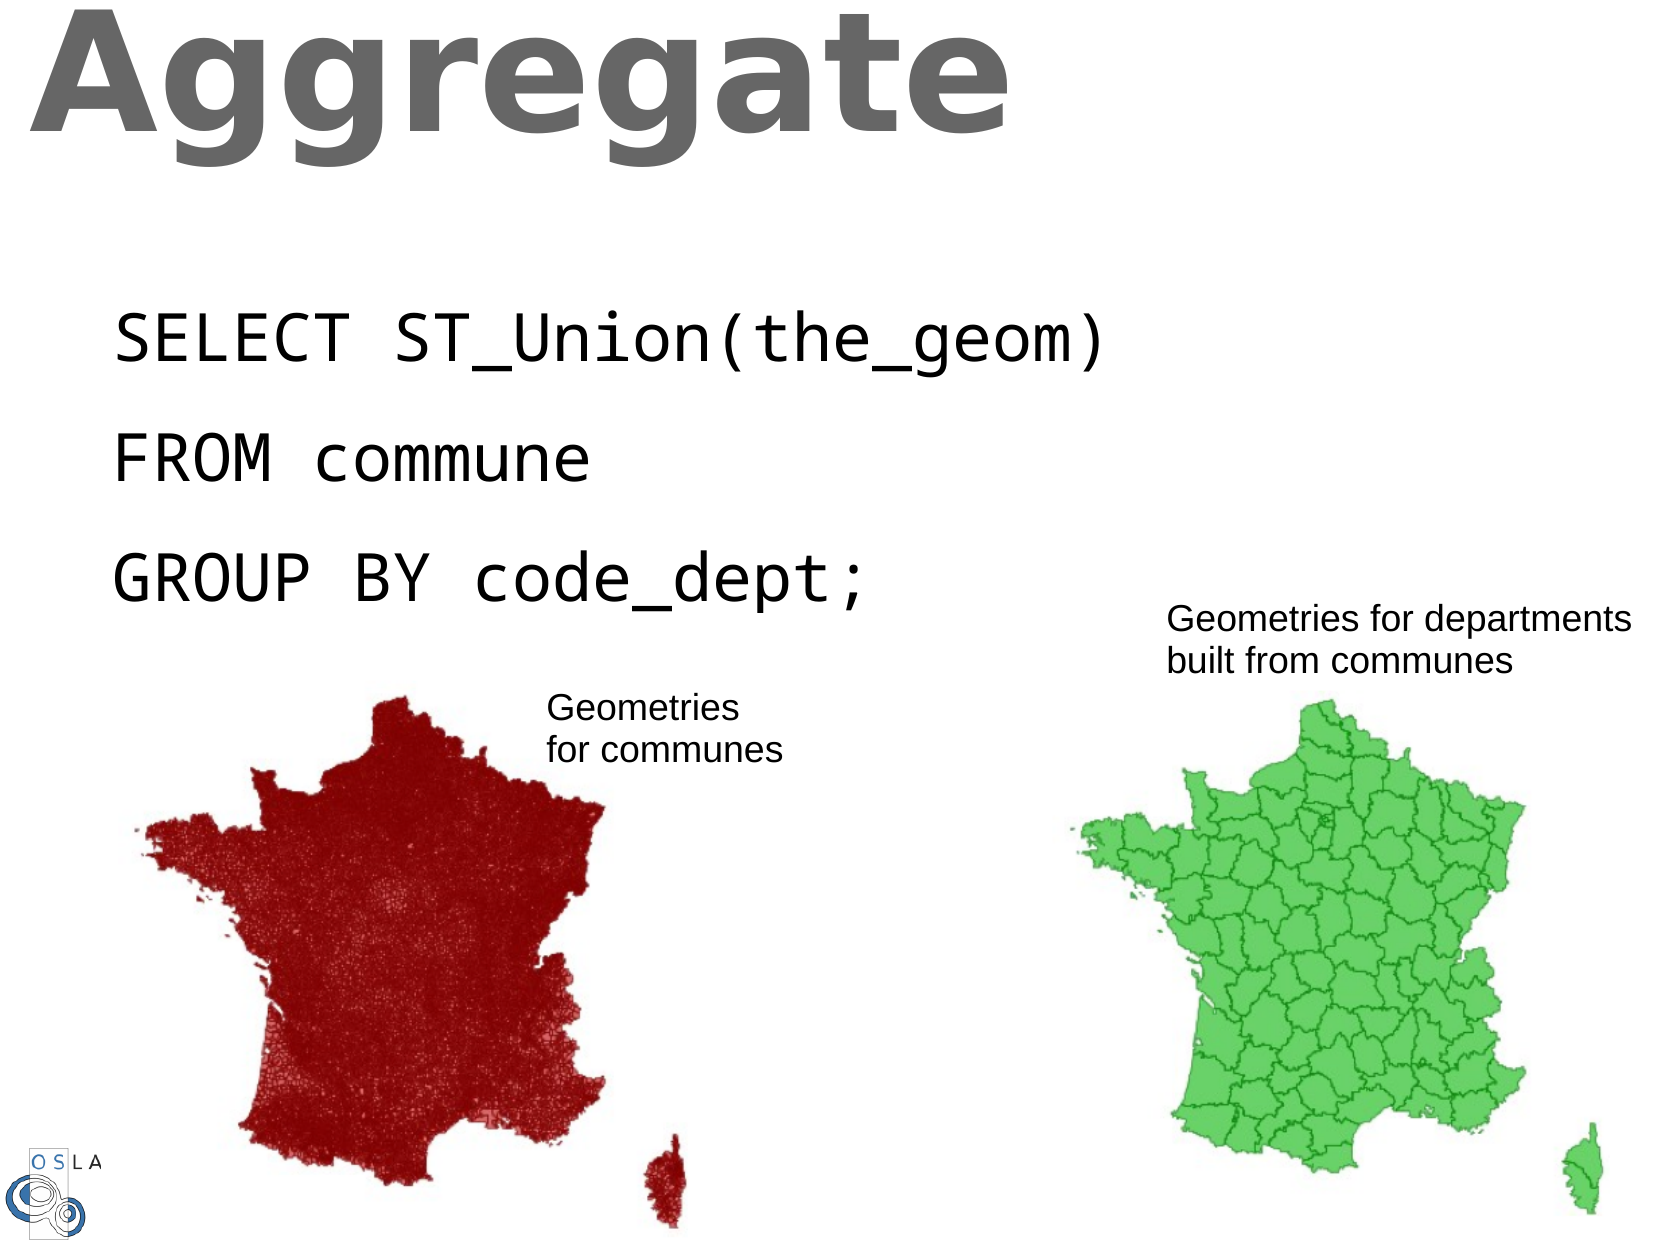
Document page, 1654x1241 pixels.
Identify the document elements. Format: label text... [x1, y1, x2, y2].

picture [0, 0, 1654, 1241]
list SELECT ST_Union(the_geom) FROM commune GROUP BY code_dept; [82, 290, 1571, 1109]
text_box Geometries for departments built from communes [1151, 590, 1648, 690]
text_box Geometries for communes [531, 679, 799, 778]
title Aggregate [29, 0, 1565, 171]
